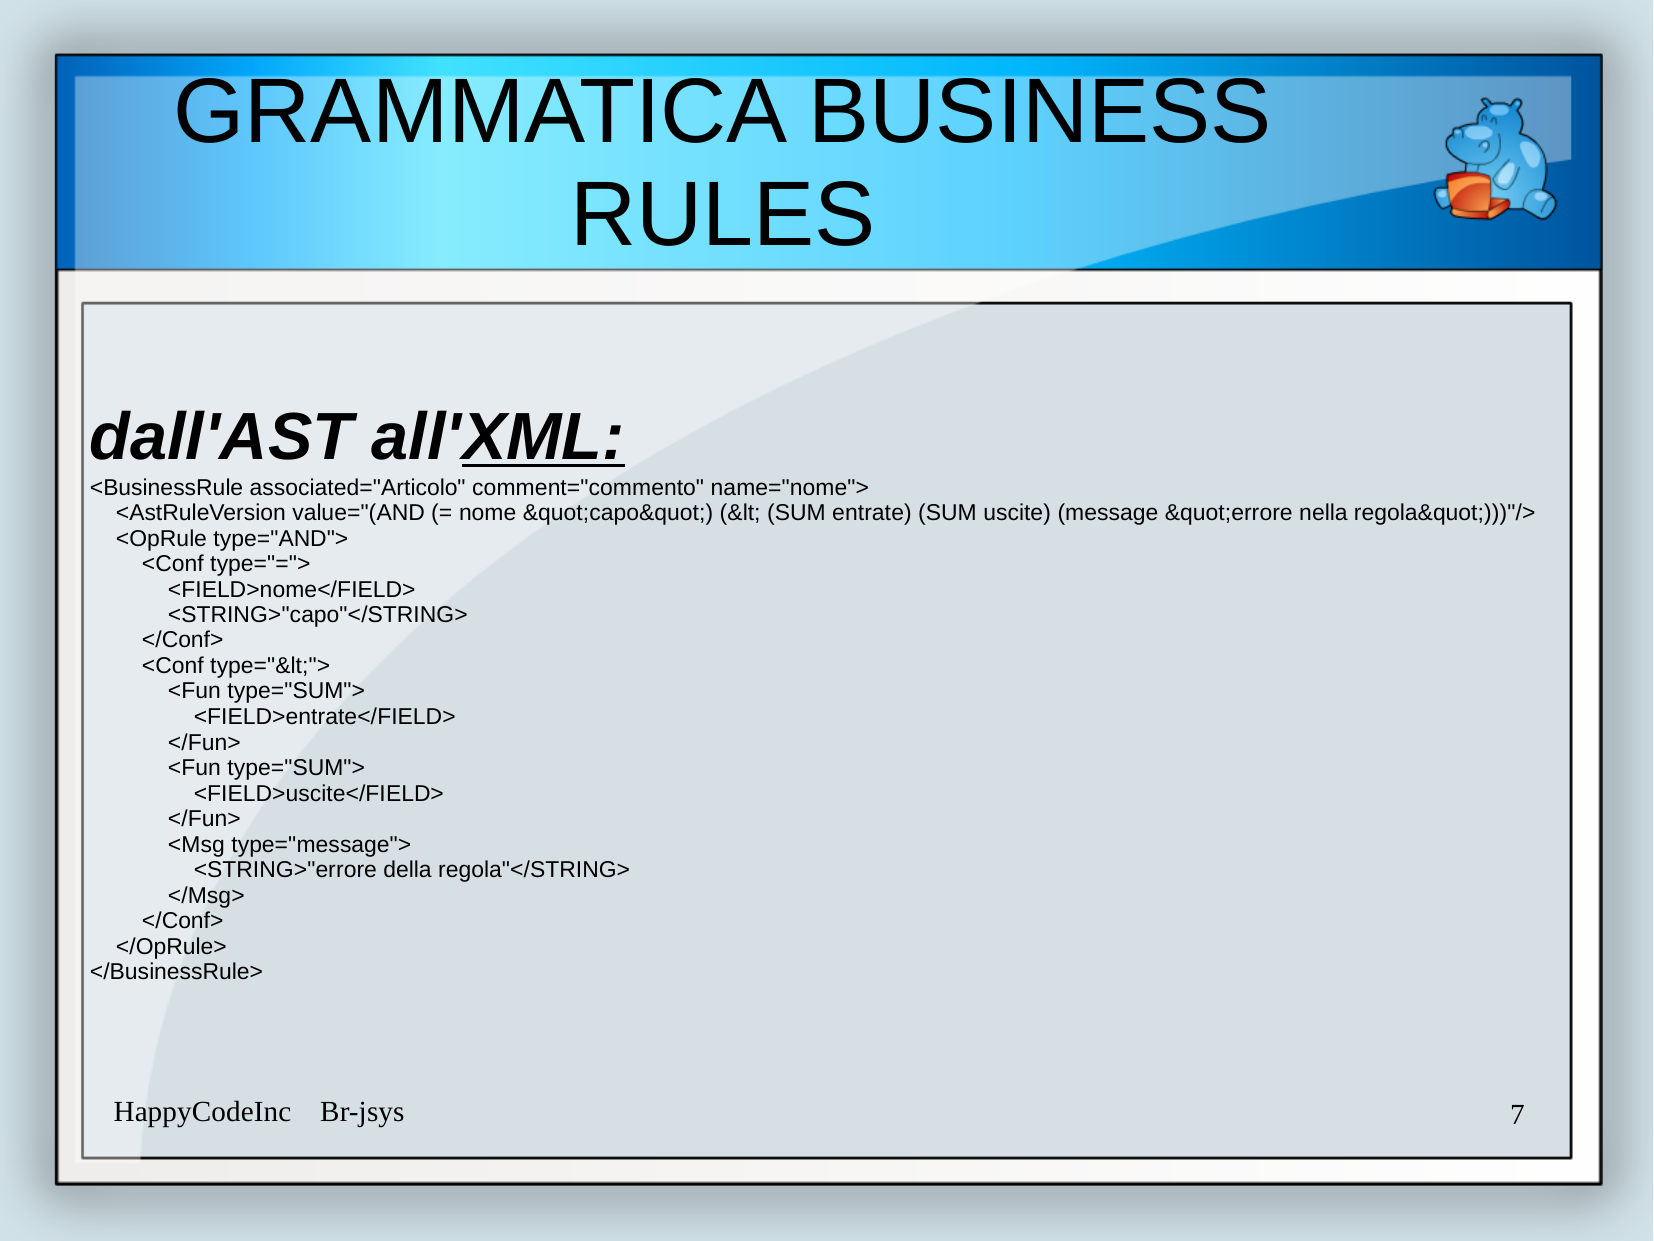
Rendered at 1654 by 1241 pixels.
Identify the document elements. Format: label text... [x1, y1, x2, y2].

picture [0, 0, 1654, 1241]
subtitle dall'AST all'XML: <BusinessRule associated="Articolo" comment="commento" name="nome"> <AstRuleVersion value="(AND (= nome &quot;capo&quot;) (&lt; (SUM entrate) (SUM uscite) (message &quot;errore nella regola&quot;)))"/> <OpRule type="AND"> <Conf type="="> <FIELD>nome</FIELD> <STRING>"capo"</STRING> </Conf> <Conf type="&lt;"> <Fun type="SUM"> <FIELD>entrate</FIELD> </Fun> <Fun type="SUM"> <FIELD>uscite</FIELD> </Fun> <Msg type="message"> <STRING>"errore della regola"</STRING> </Msg> </Conf> </OpRule> </BusinessRule> [76, 296, 1565, 1088]
title GRAMMATICA BUSINESS RULES [59, 26, 1388, 299]
